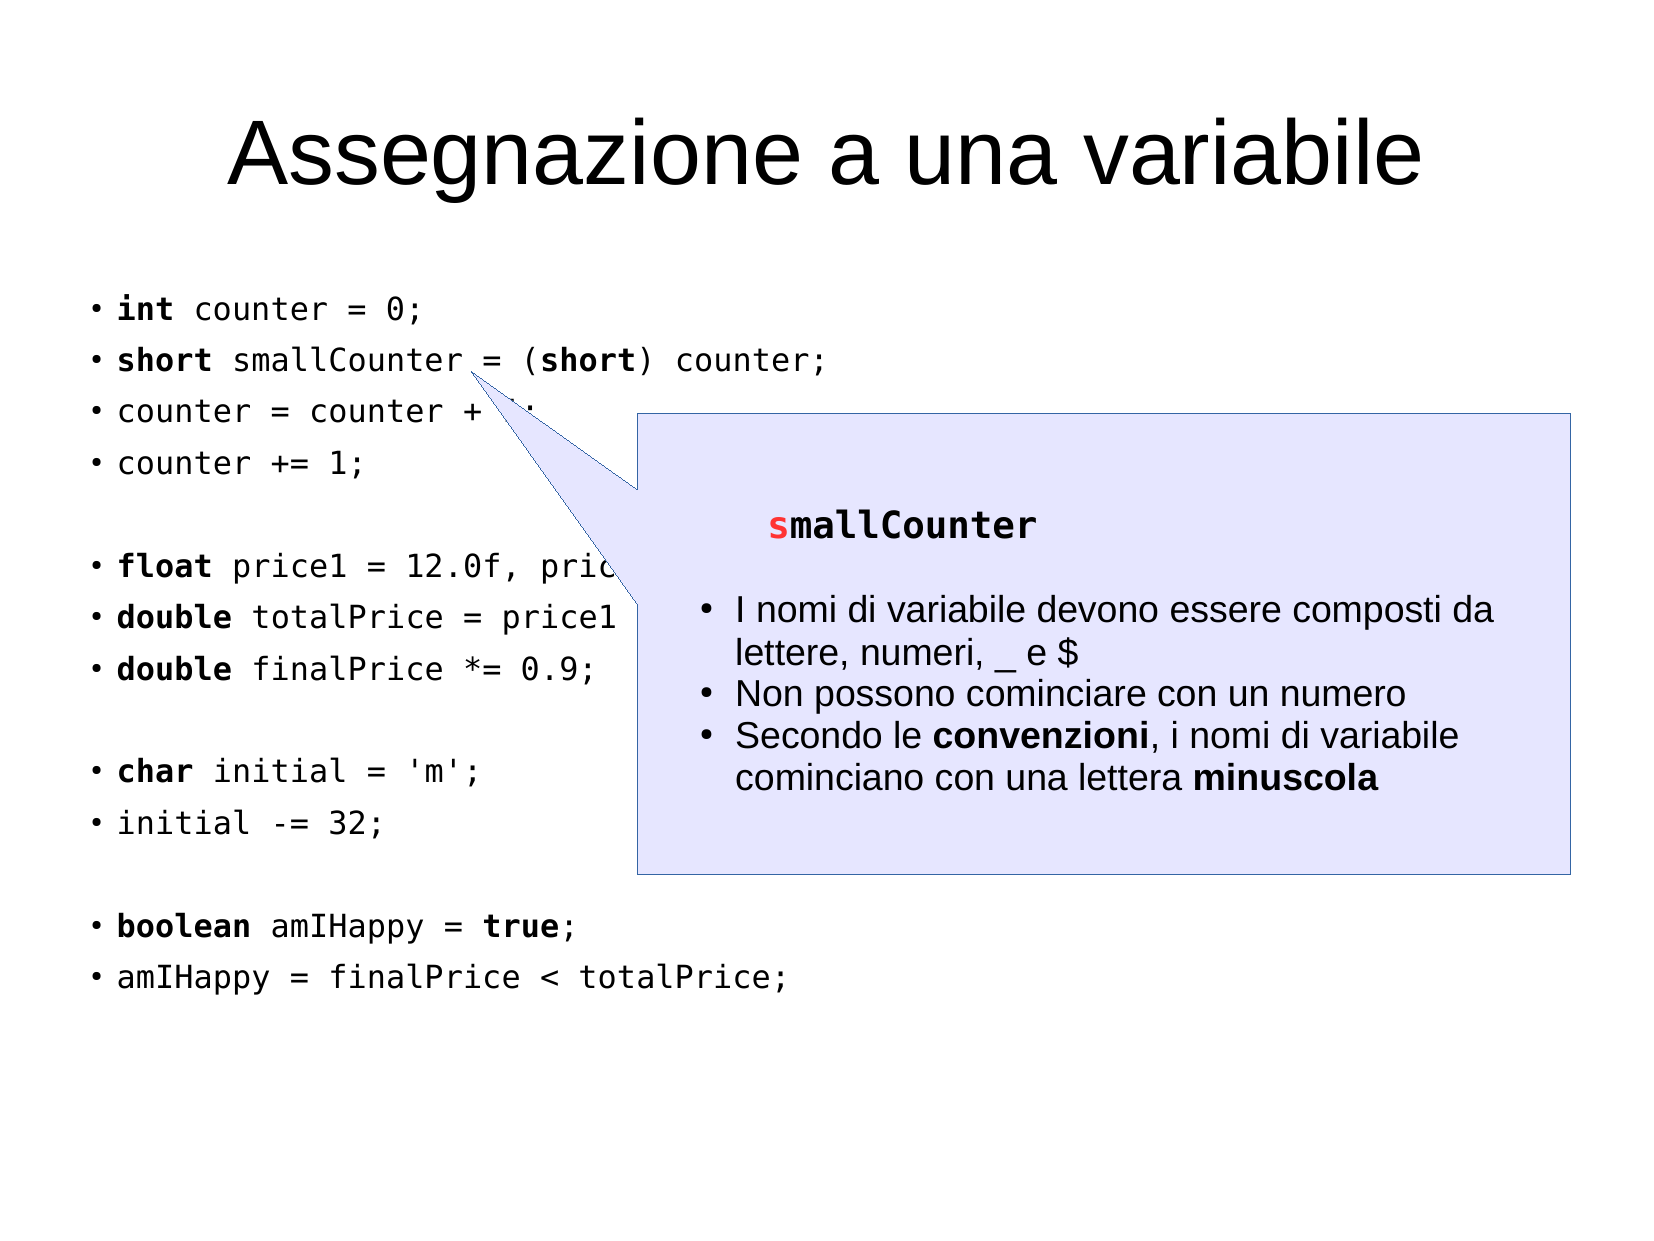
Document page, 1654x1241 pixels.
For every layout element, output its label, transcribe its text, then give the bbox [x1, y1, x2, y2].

text_box [471, 371, 1571, 875]
title Assegnazione a una variabile [82, 49, 1571, 257]
list int counter = 0; short smallCounter = (short) counter; counter = counter + 1; counter += 1; float price1 = 12.0f, price2 = 21.0f; double totalPrice = price1 + price2; double finalPrice *= 0.9; char initial = 'm'; initial -= 32; boolean amIHappy = true; amIHappy = finalPrice < totalPrice; [82, 290, 1571, 1010]
text_box smallCounter I nomi di variabile devono essere composti da lettere, numeri, _ e $ Non possono cominciare con un numero Secondo le convenzioni, i nomi di variabile cominciano con una lettera minuscola [685, 496, 1536, 827]
